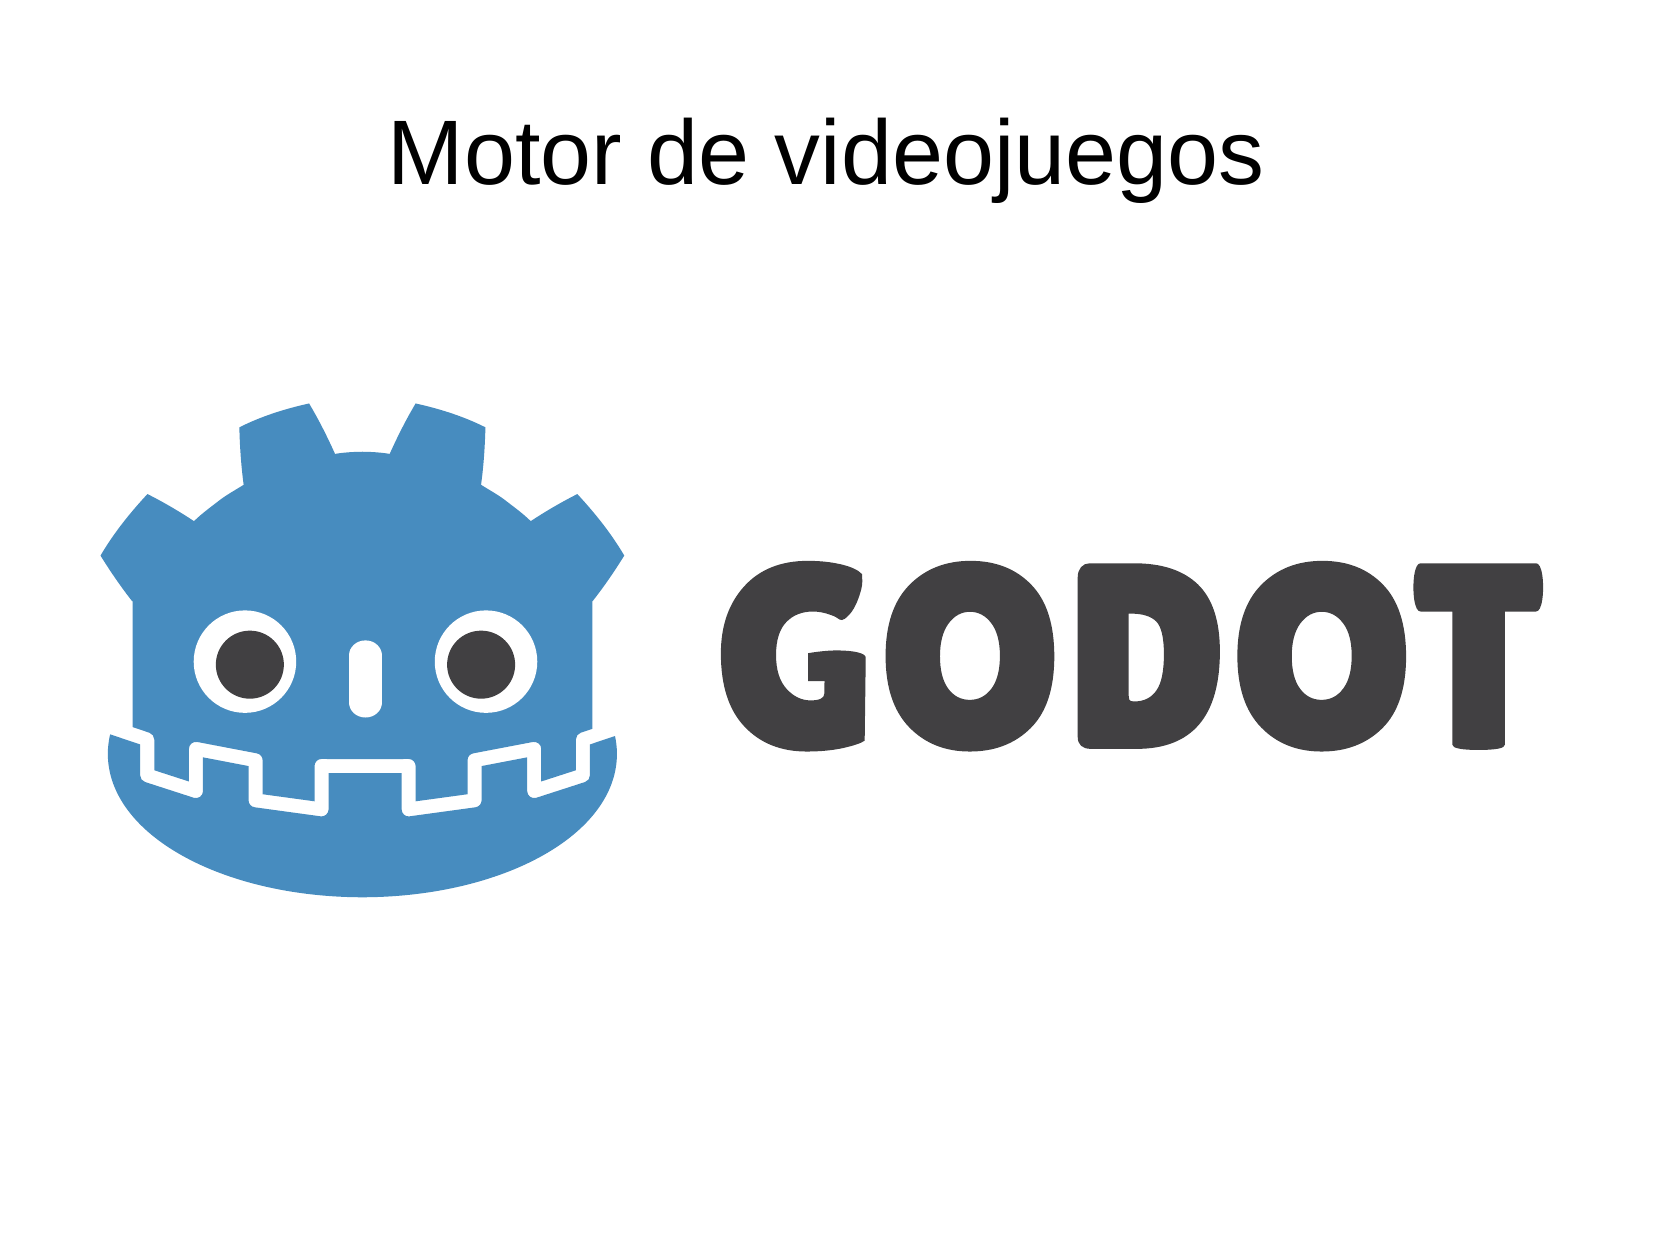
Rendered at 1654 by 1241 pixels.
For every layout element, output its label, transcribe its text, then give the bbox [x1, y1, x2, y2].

picture [82, 381, 1571, 919]
title Motor de videojuegos [82, 49, 1571, 257]
